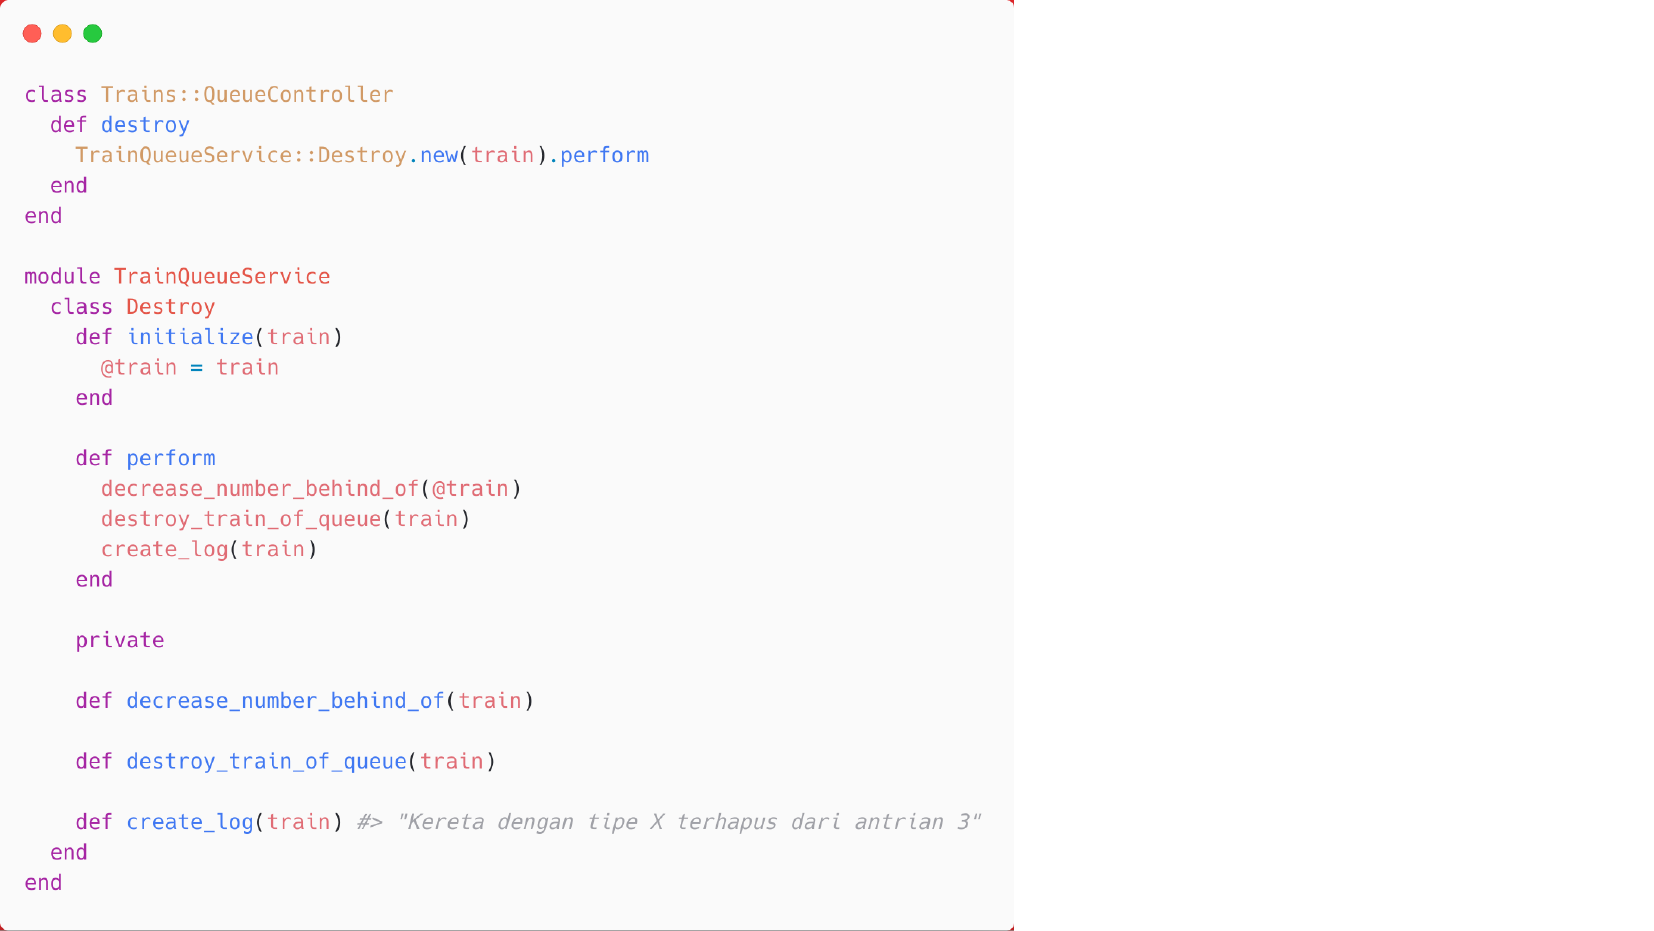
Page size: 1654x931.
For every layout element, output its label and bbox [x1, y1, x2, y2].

picture [0, 0, 1014, 931]
